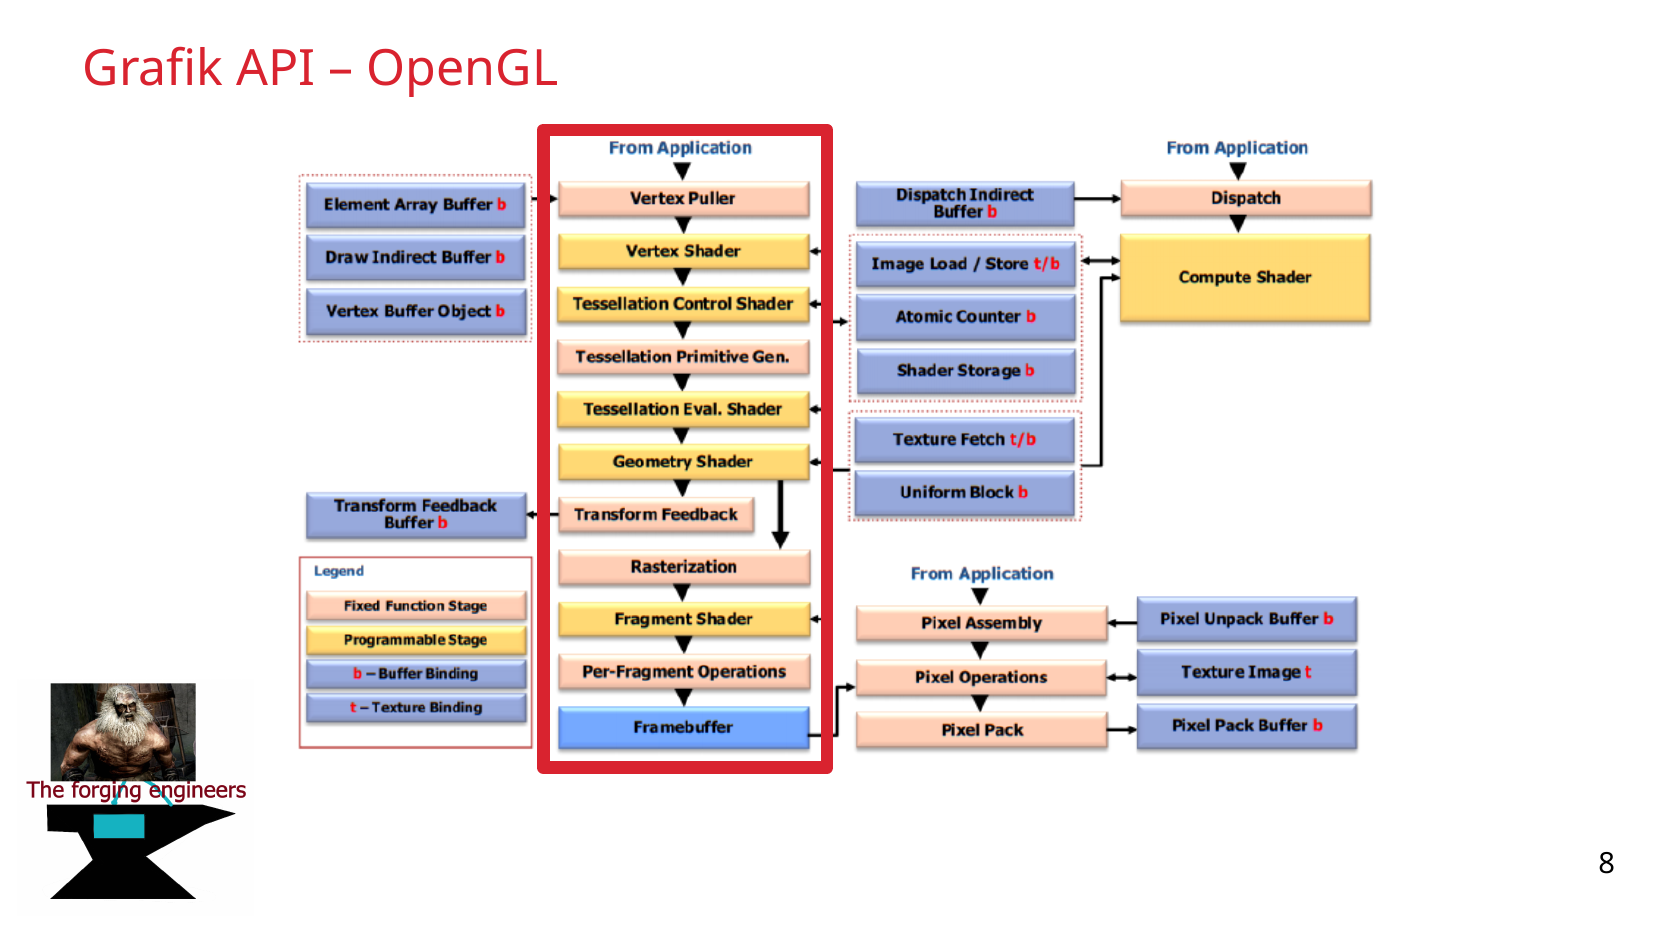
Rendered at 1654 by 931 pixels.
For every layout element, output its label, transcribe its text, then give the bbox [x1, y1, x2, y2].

title Grafik API – OpenGL [82, 37, 1571, 95]
picture [17, 95, 1400, 916]
